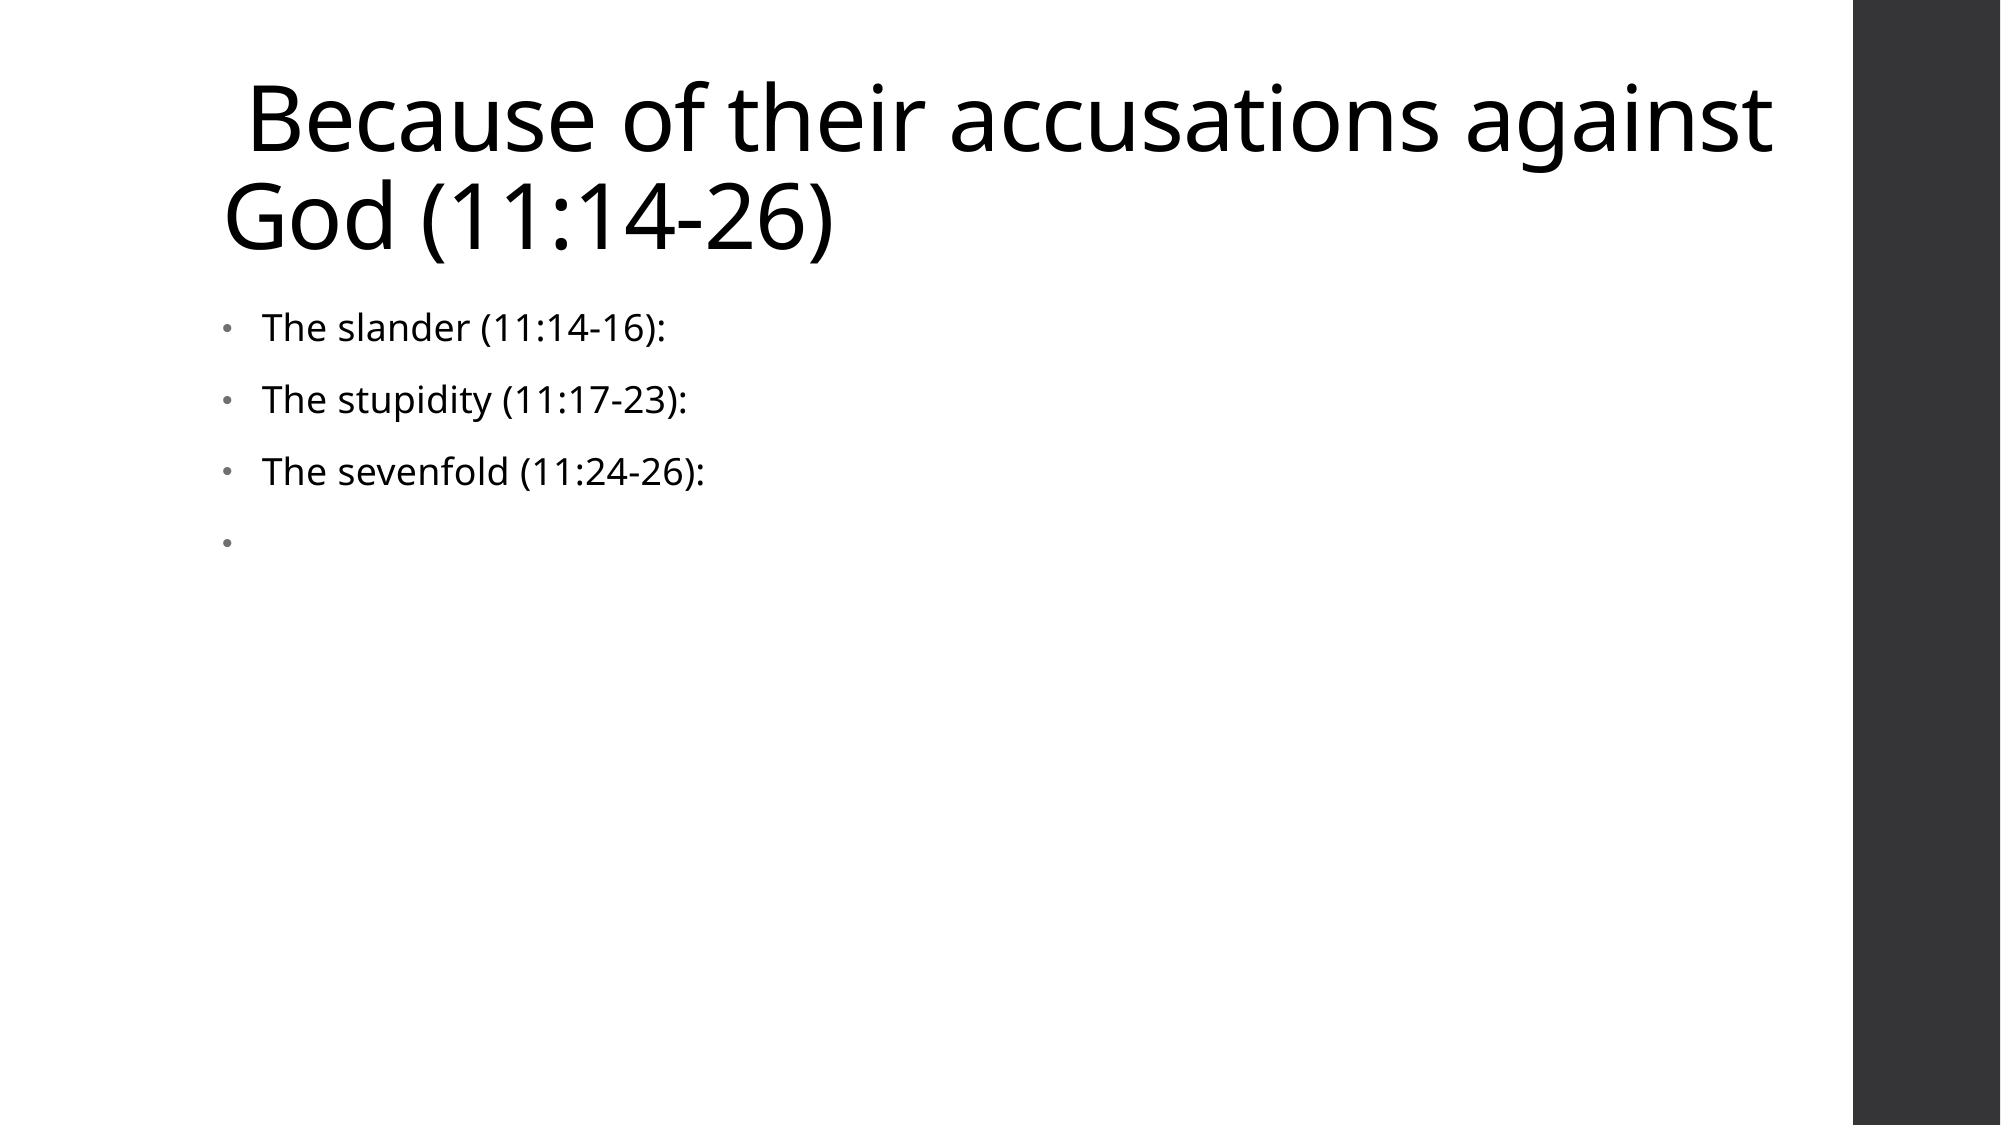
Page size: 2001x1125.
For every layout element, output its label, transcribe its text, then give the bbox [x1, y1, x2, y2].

list The slander (11:14-16): The stupidity (11:17-23): The sevenfold (11:24-26): [206, 299, 1617, 1014]
title Because of their accusations against God (11:14-26) [206, 60, 1797, 278]
